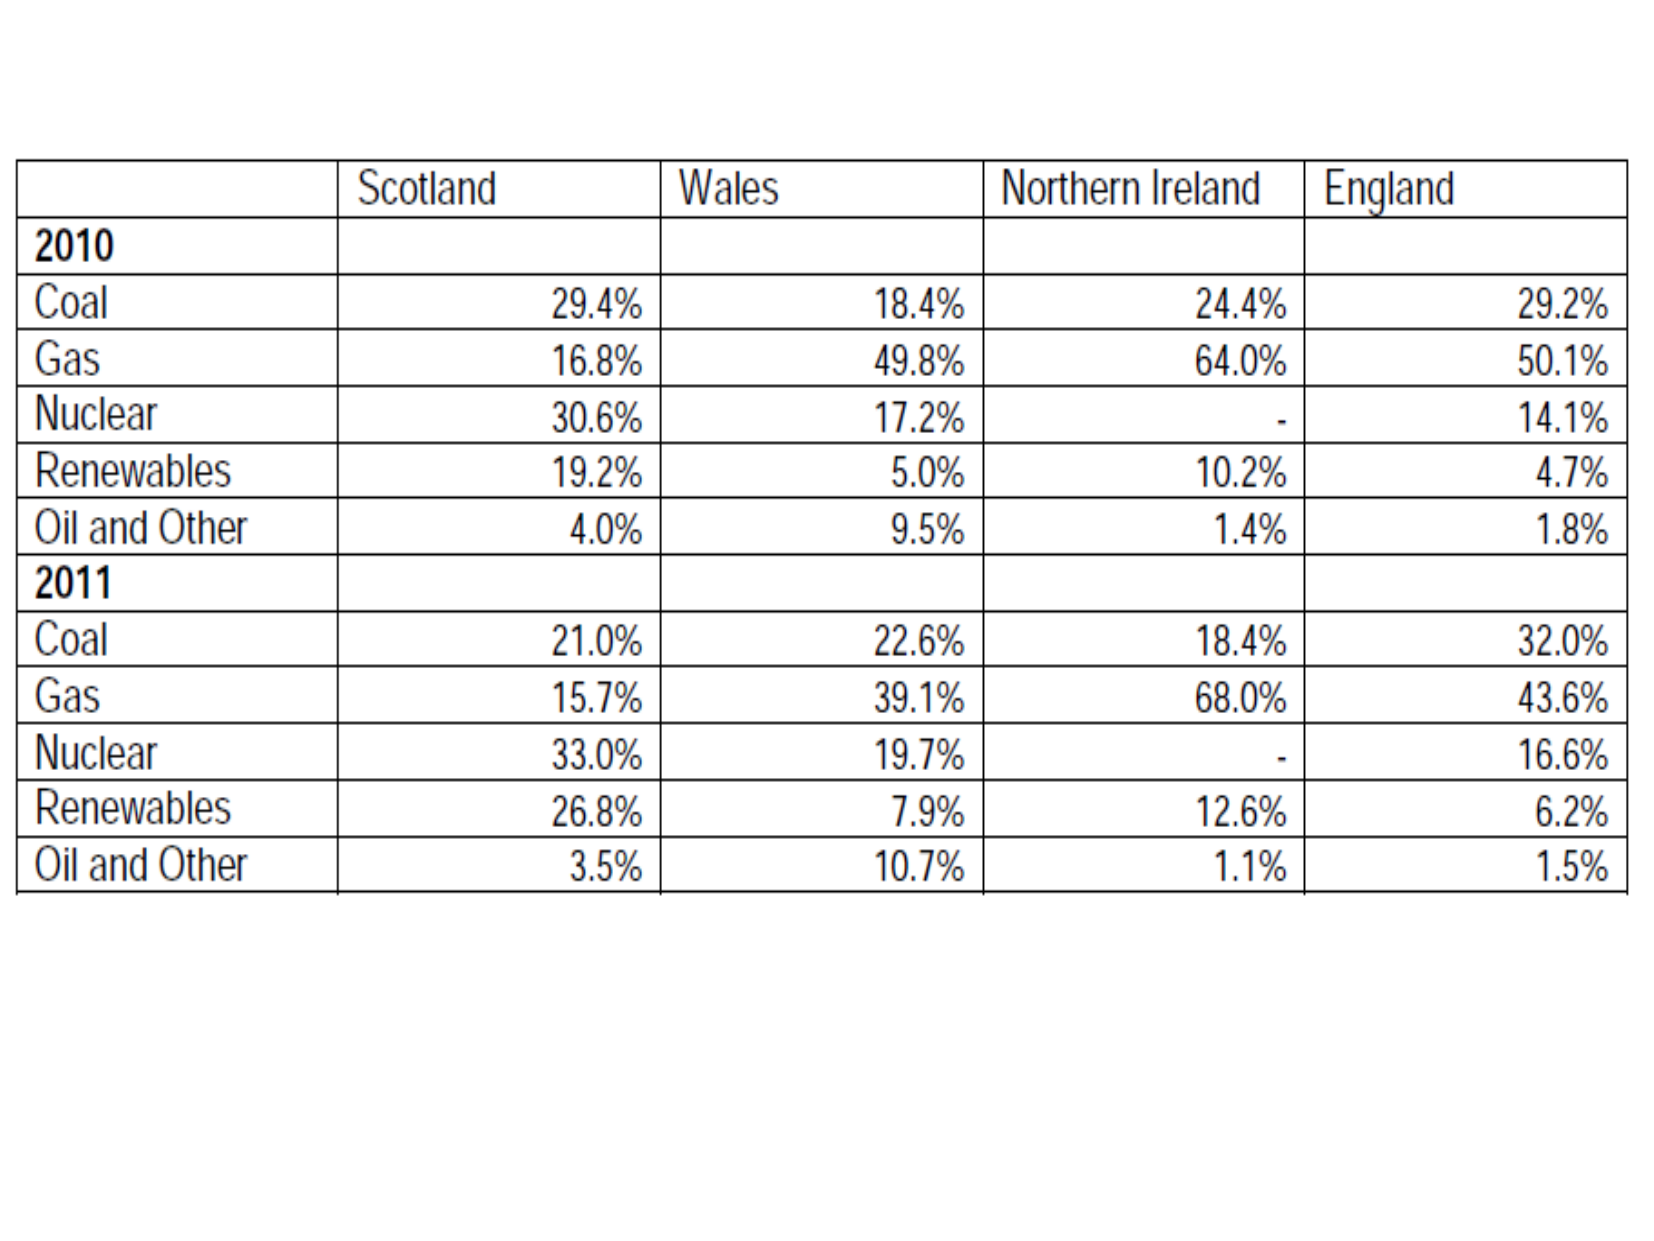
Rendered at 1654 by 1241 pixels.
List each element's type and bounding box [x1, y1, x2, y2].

picture [0, 141, 1654, 910]
